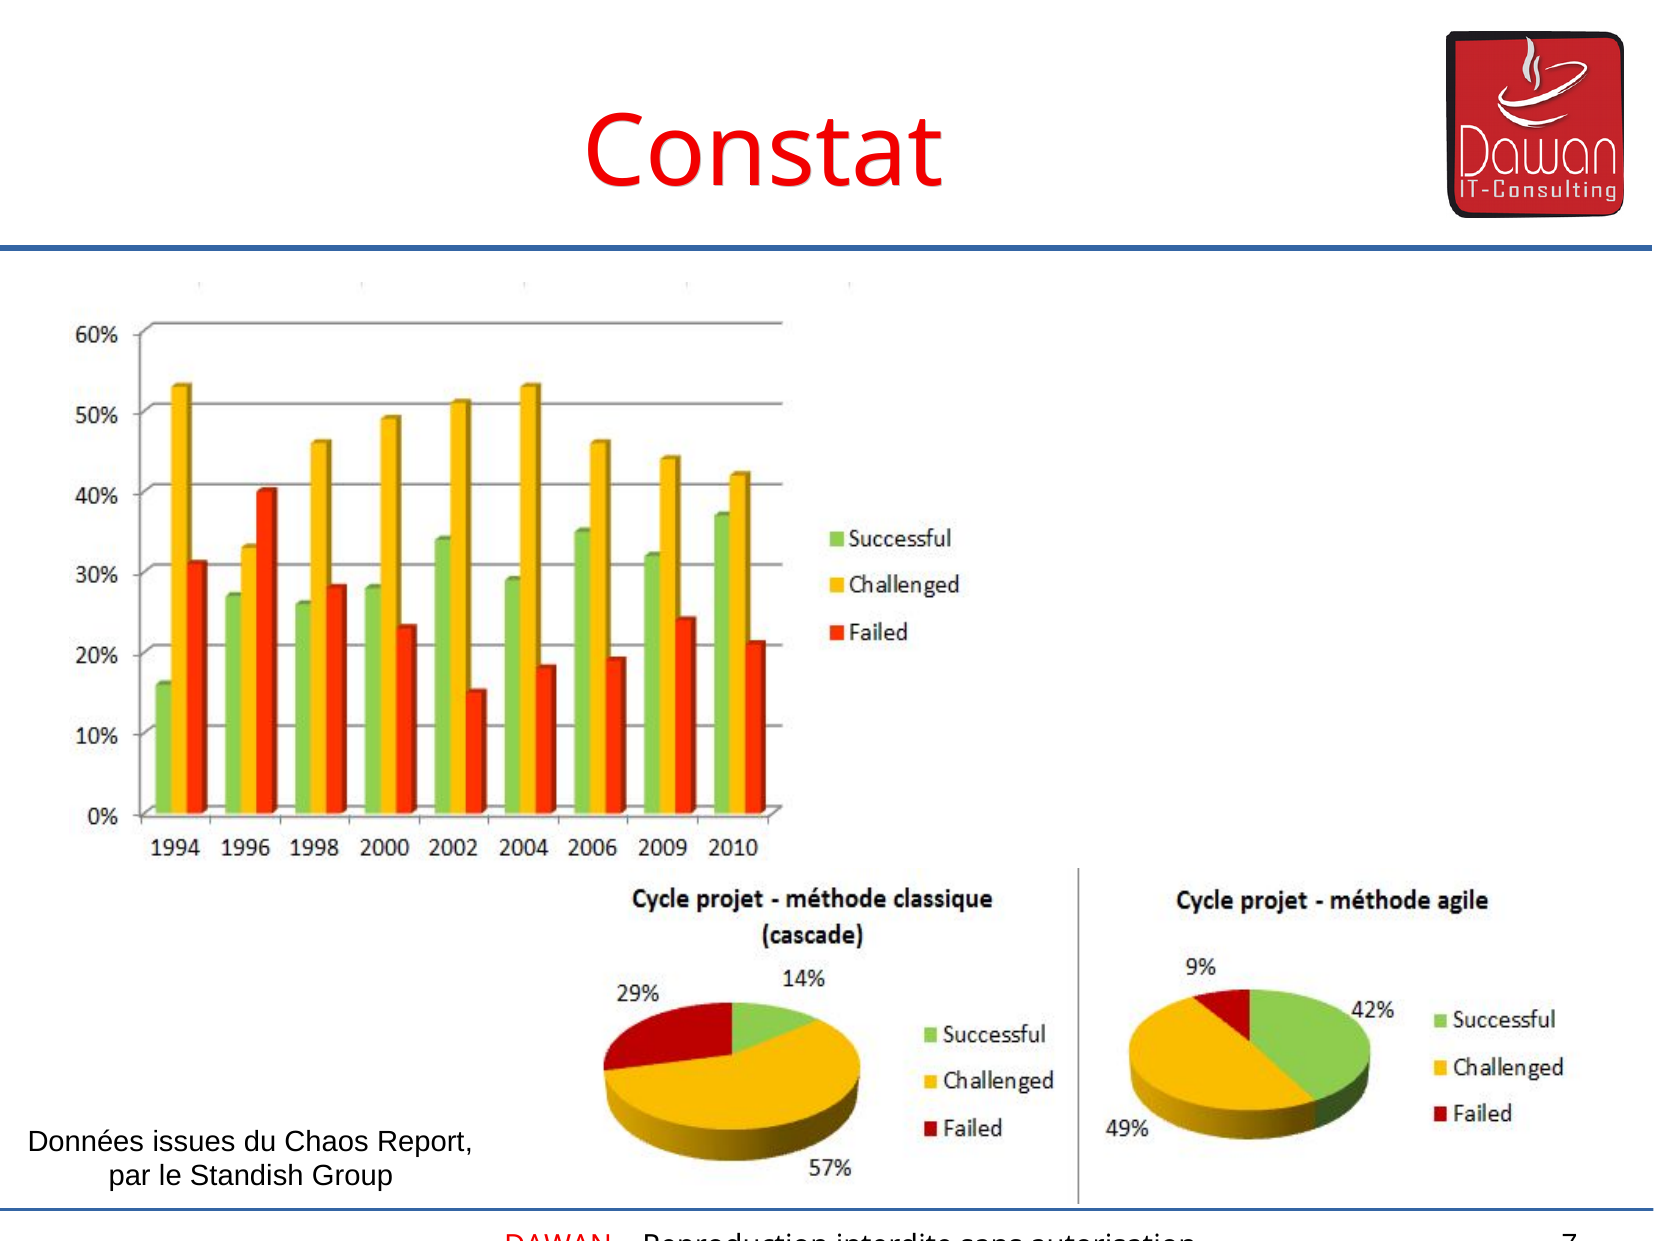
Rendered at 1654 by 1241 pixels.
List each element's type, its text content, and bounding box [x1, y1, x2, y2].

text_box Données issues du Chaos Report, [27, 1124, 483, 1160]
text_box [0, 1211, 1654, 1241]
text_box par le Standish Group [108, 1158, 394, 1194]
text_box DAWAN – Reproduction interdite sans autorisation [504, 1224, 1156, 1241]
text_box [0, 0, 1654, 1208]
text_box Constat [582, 78, 924, 201]
picture [1446, 31, 1624, 218]
text_box 7 [1561, 1228, 1595, 1241]
picture [69, 282, 1583, 1204]
